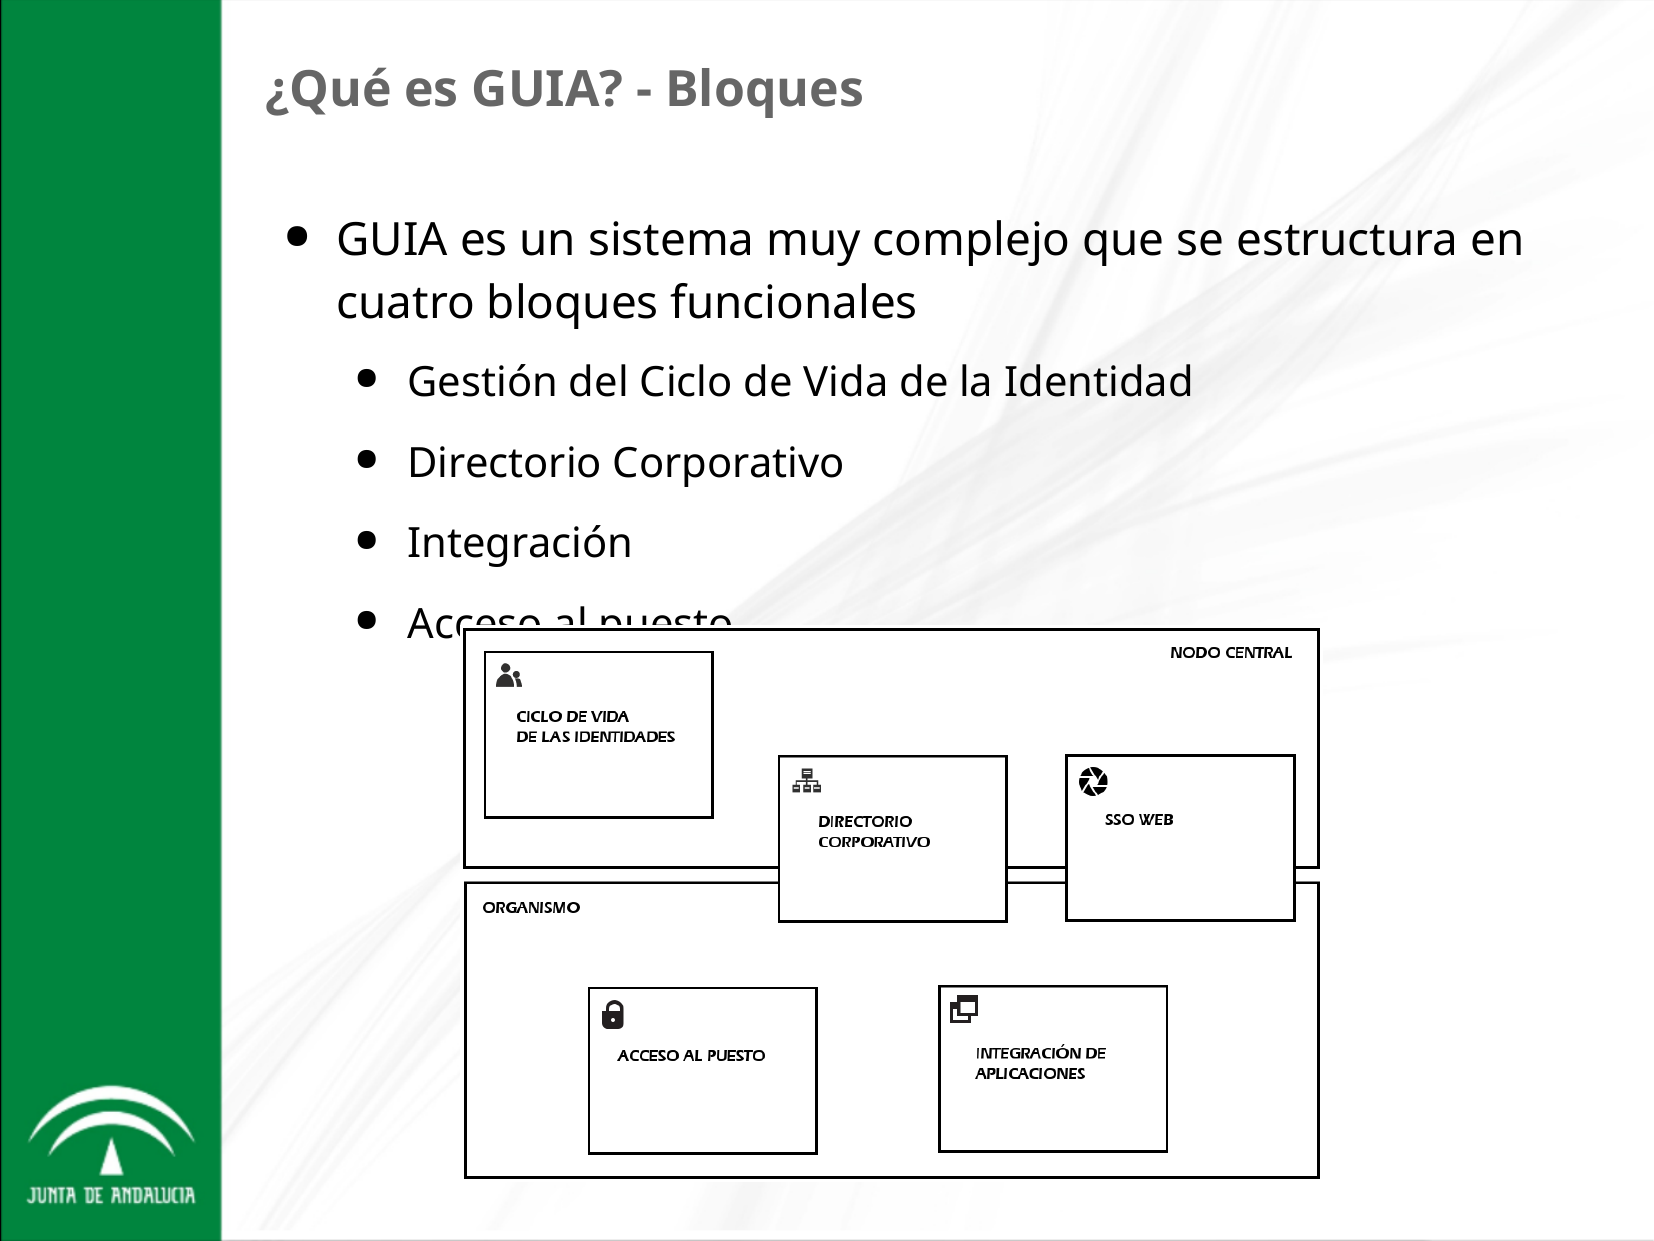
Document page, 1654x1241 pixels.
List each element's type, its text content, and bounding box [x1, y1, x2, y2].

picture [0, 0, 1654, 1241]
title ¿Qué es GUIA? - Bloques [265, 37, 1571, 136]
list GUIA es un sistema muy complejo que se estructura en cuatro bloques funcionales Gestión del Ciclo de Vida de la Identidad Directorio Corporativo Integración Acceso al puesto [265, 206, 1571, 1026]
